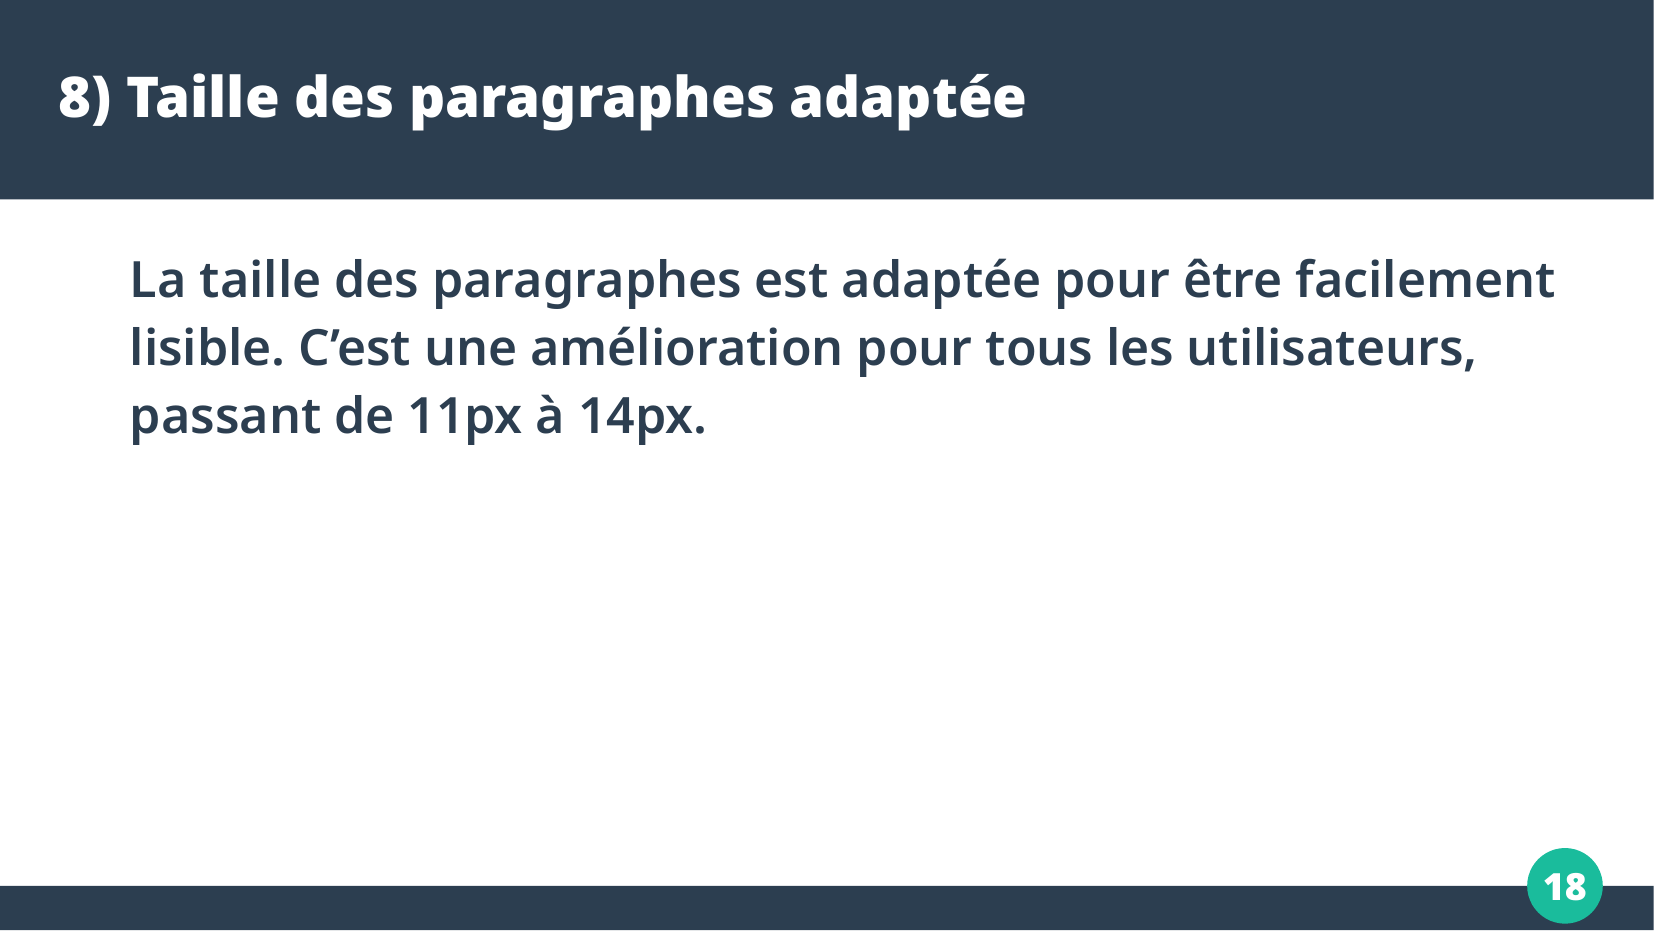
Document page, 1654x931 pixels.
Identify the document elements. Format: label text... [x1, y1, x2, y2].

list La taille des paragraphes est adaptée pour être facilement lisible. C’est une amélioration pour tous les utilisateurs, passant de 11px à 14px. [59, 243, 1595, 680]
title 8) Taille des paragraphes adaptée [59, 37, 1595, 156]
